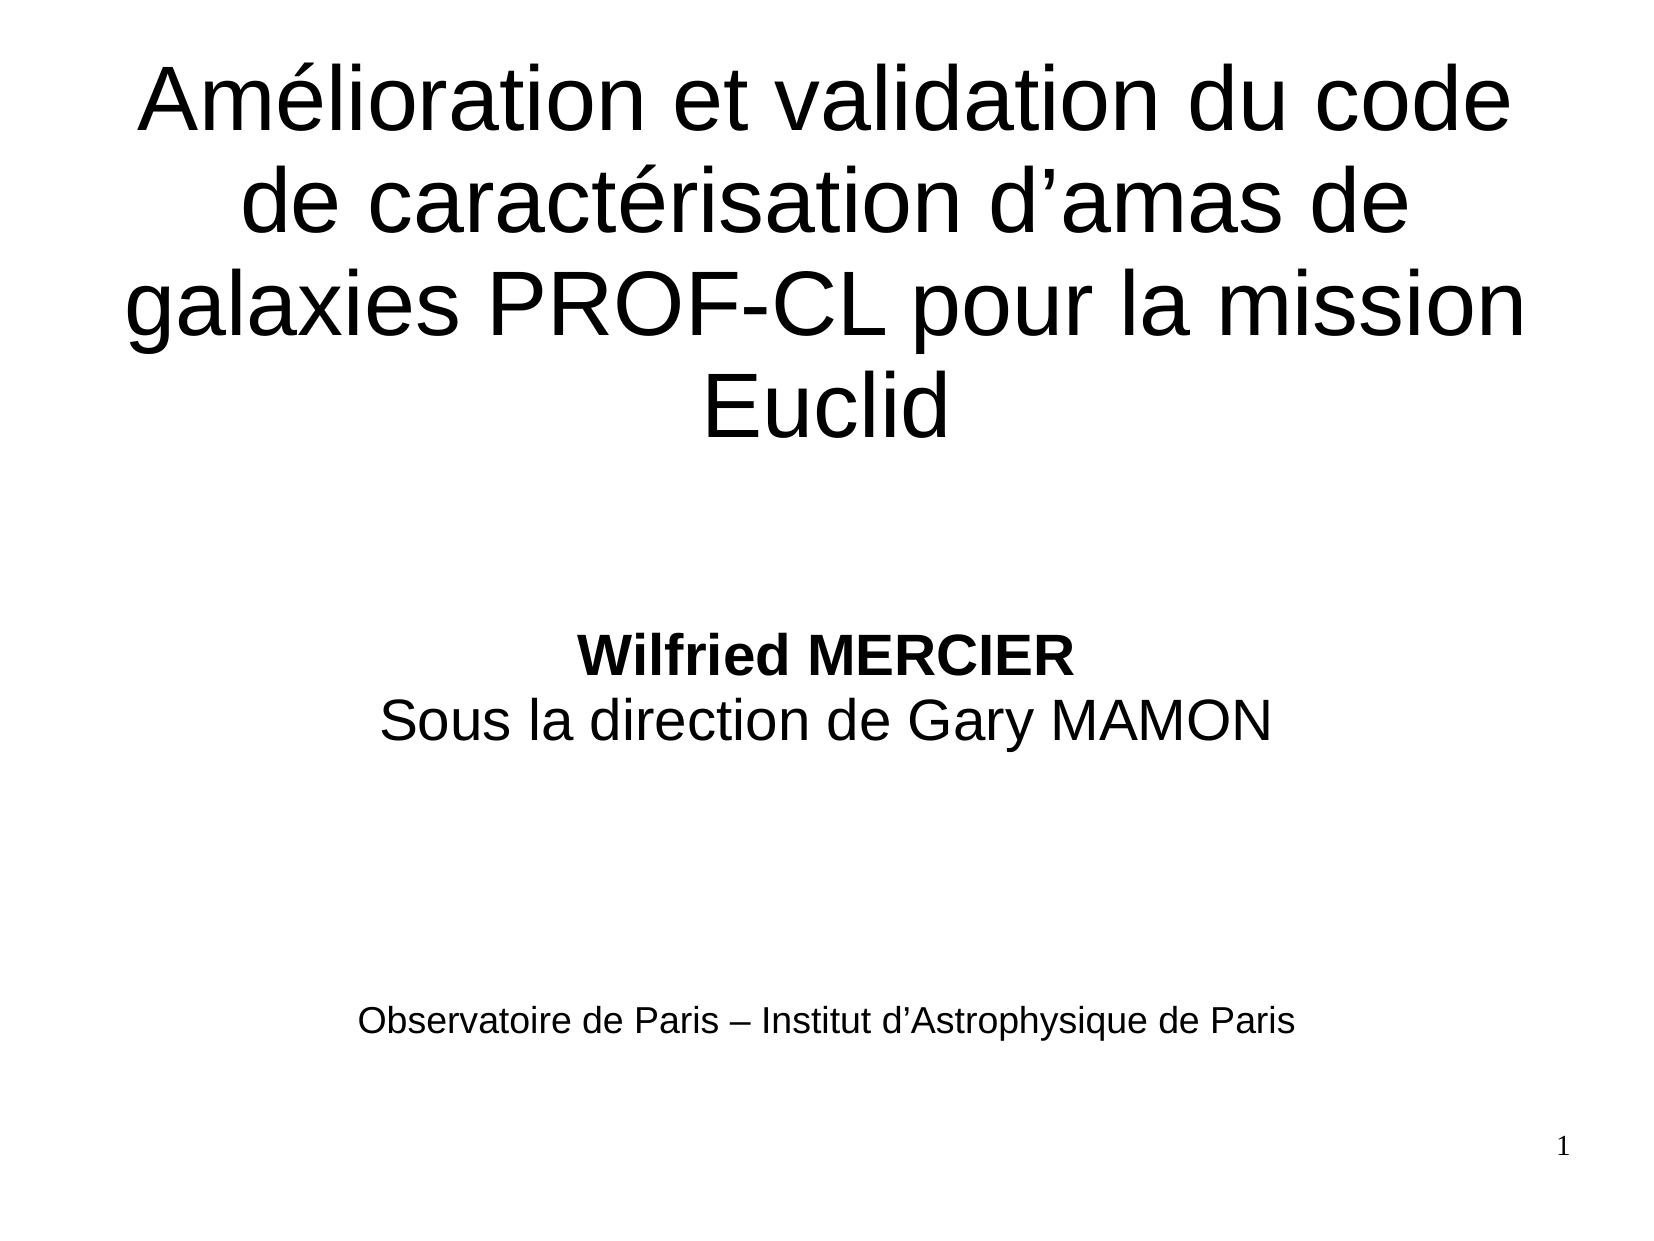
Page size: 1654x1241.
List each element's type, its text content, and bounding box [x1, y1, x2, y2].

text_box Observatoire de Paris – Institut d’Astrophysique de Paris [259, 992, 1394, 1049]
subtitle Wilfried MERCIER Sous la direction de Gary MAMON [82, 590, 1571, 786]
title Amélioration et validation du code de caractérisation d’amas de galaxies PROF-CL pour la mission Euclid [82, 47, 1571, 458]
